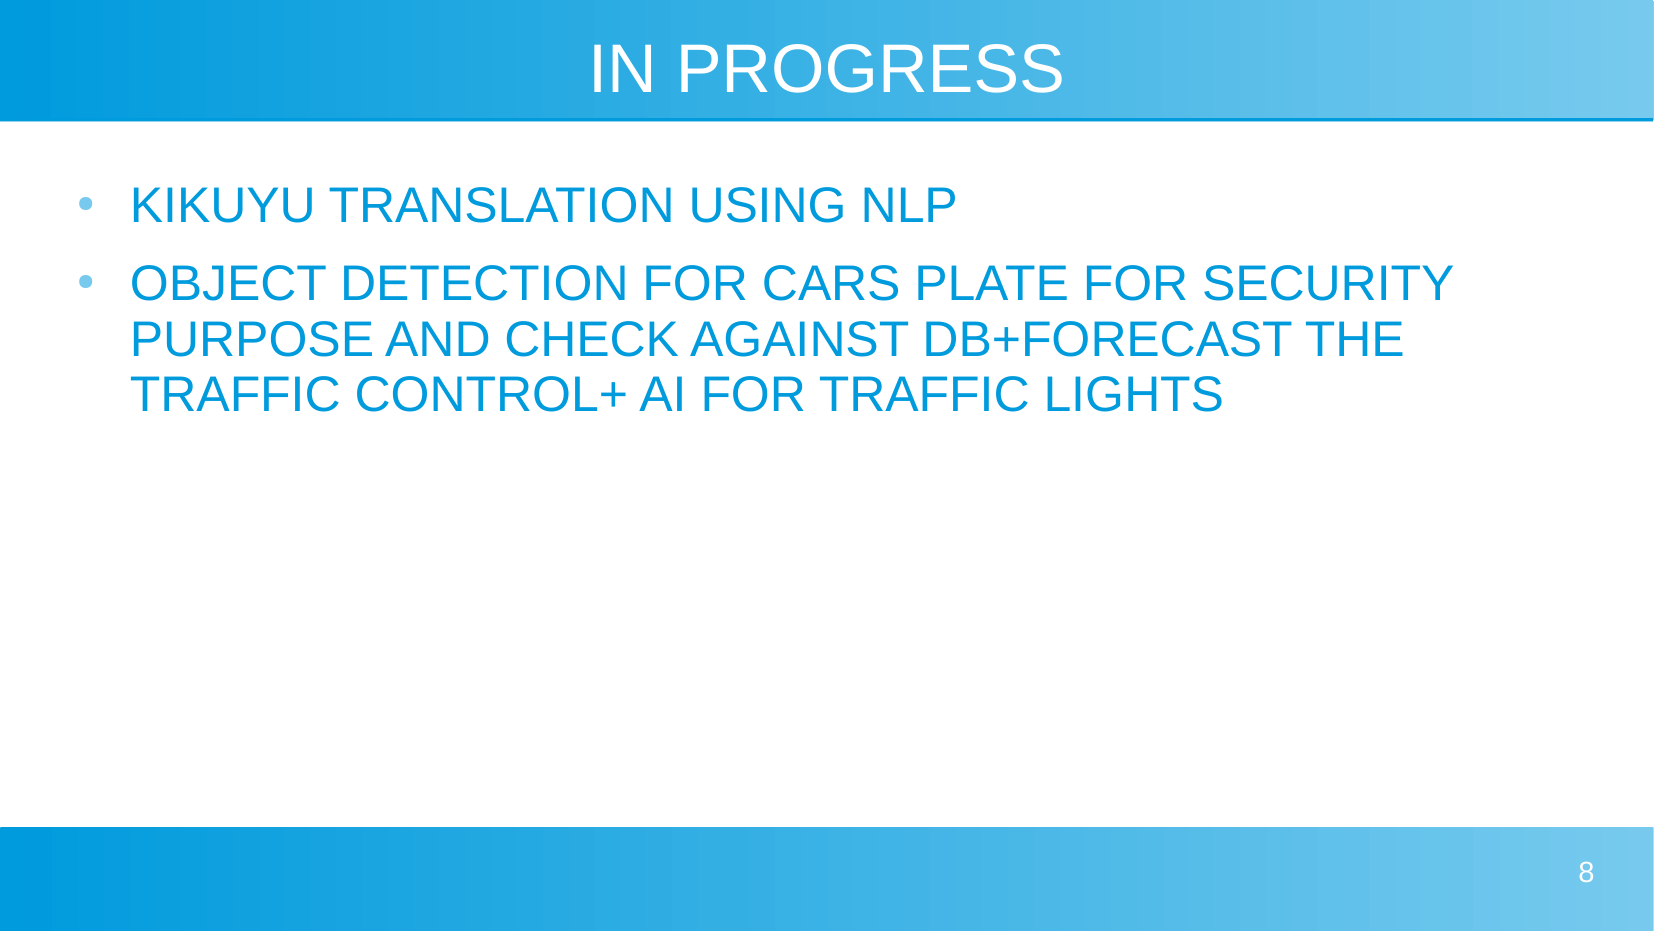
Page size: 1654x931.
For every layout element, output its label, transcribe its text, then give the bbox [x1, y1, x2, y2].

list KIKUYU TRANSLATION USING NLP OBJECT DETECTION FOR CARS PLATE FOR SECURITY PURPOSE AND CHECK AGAINST DB+FORECAST THE TRAFFIC CONTROL+ AI FOR TRAFFIC LIGHTS [59, 177, 1595, 768]
title IN PROGRESS [59, 29, 1595, 108]
